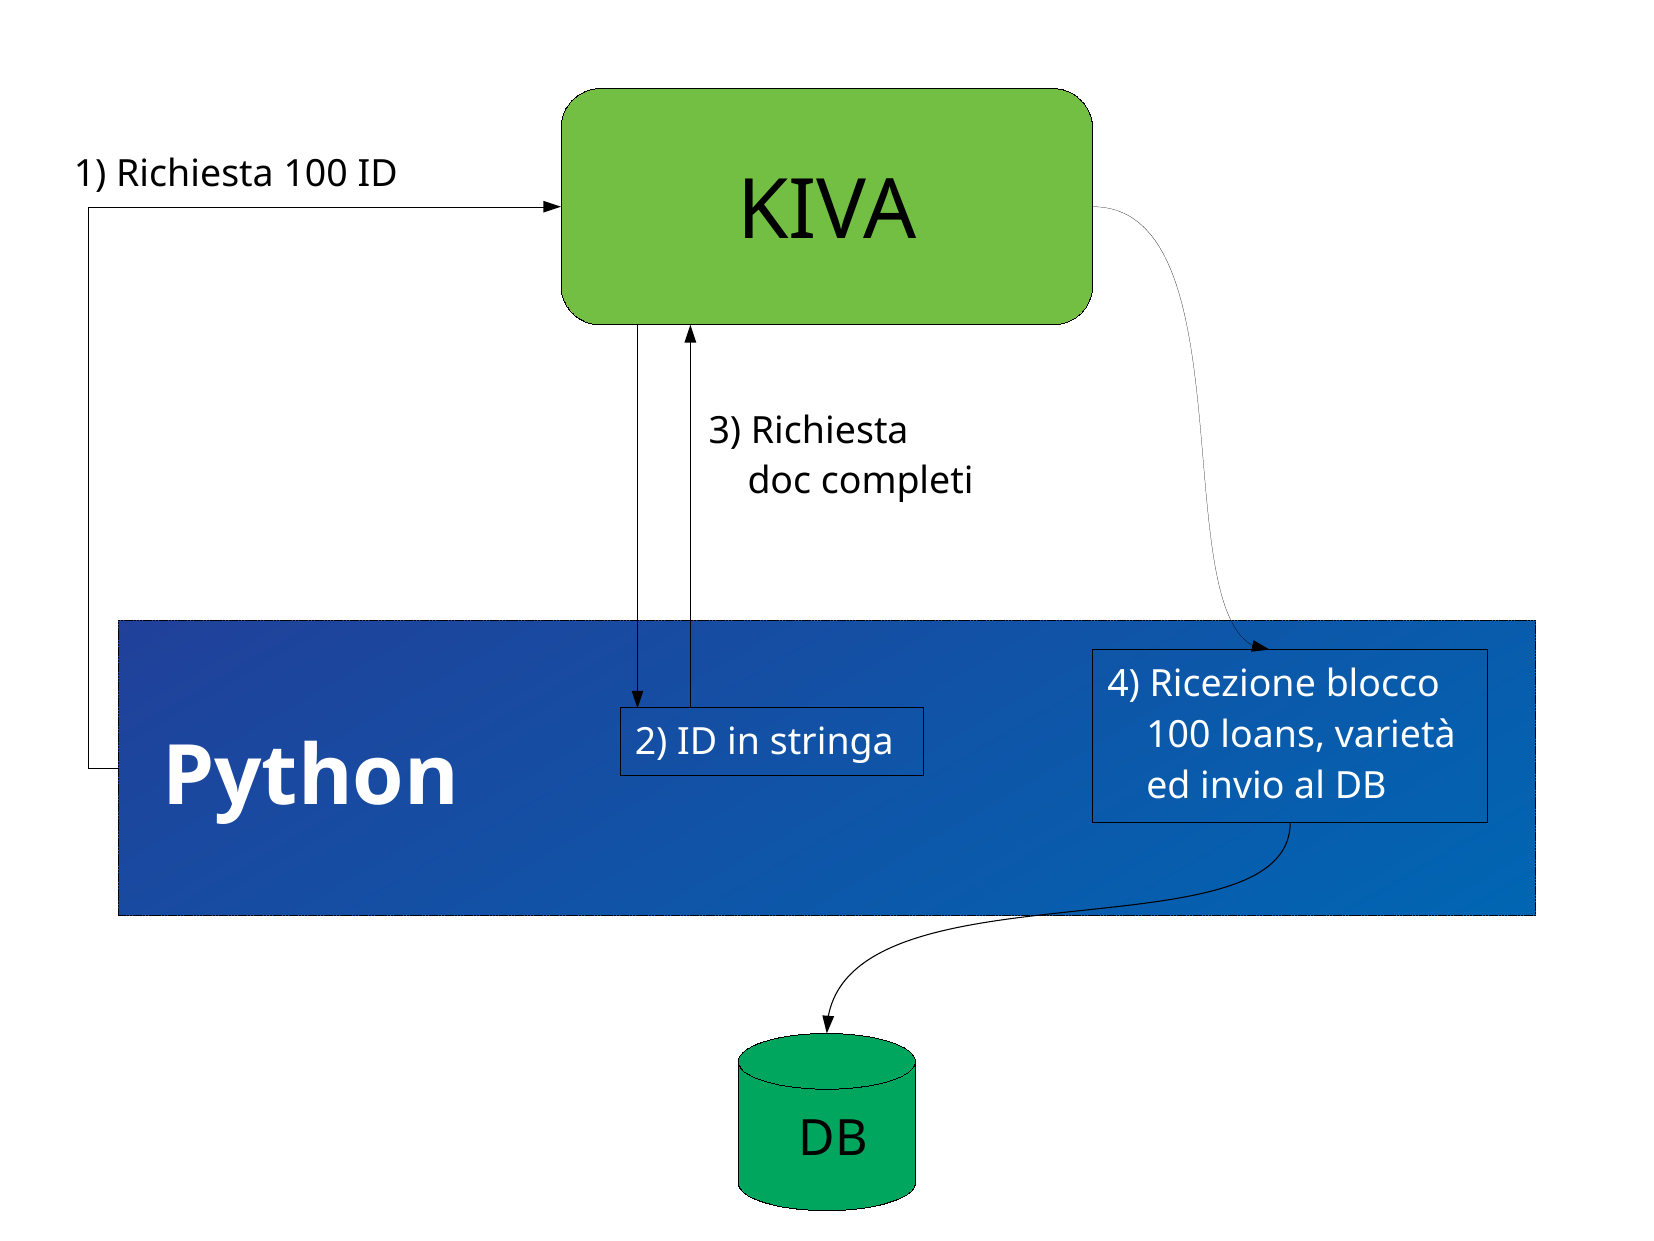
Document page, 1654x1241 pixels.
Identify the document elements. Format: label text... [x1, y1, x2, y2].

text_box Python [147, 708, 446, 841]
text_box [1046, 620, 1536, 916]
text_box KIVA [561, 88, 1093, 325]
text_box DB [738, 1033, 916, 1211]
text_box [118, 620, 1289, 916]
text_box 2) ID in stringa [620, 707, 924, 776]
text_box 3) Richiesta doc completi [693, 395, 997, 517]
text_box [638, 620, 690, 707]
text_box 1) Richiesta 100 ID [59, 139, 428, 207]
text_box 4) Ricezione blocco 100 loans, varietà ed invio al DB [1092, 649, 1488, 823]
